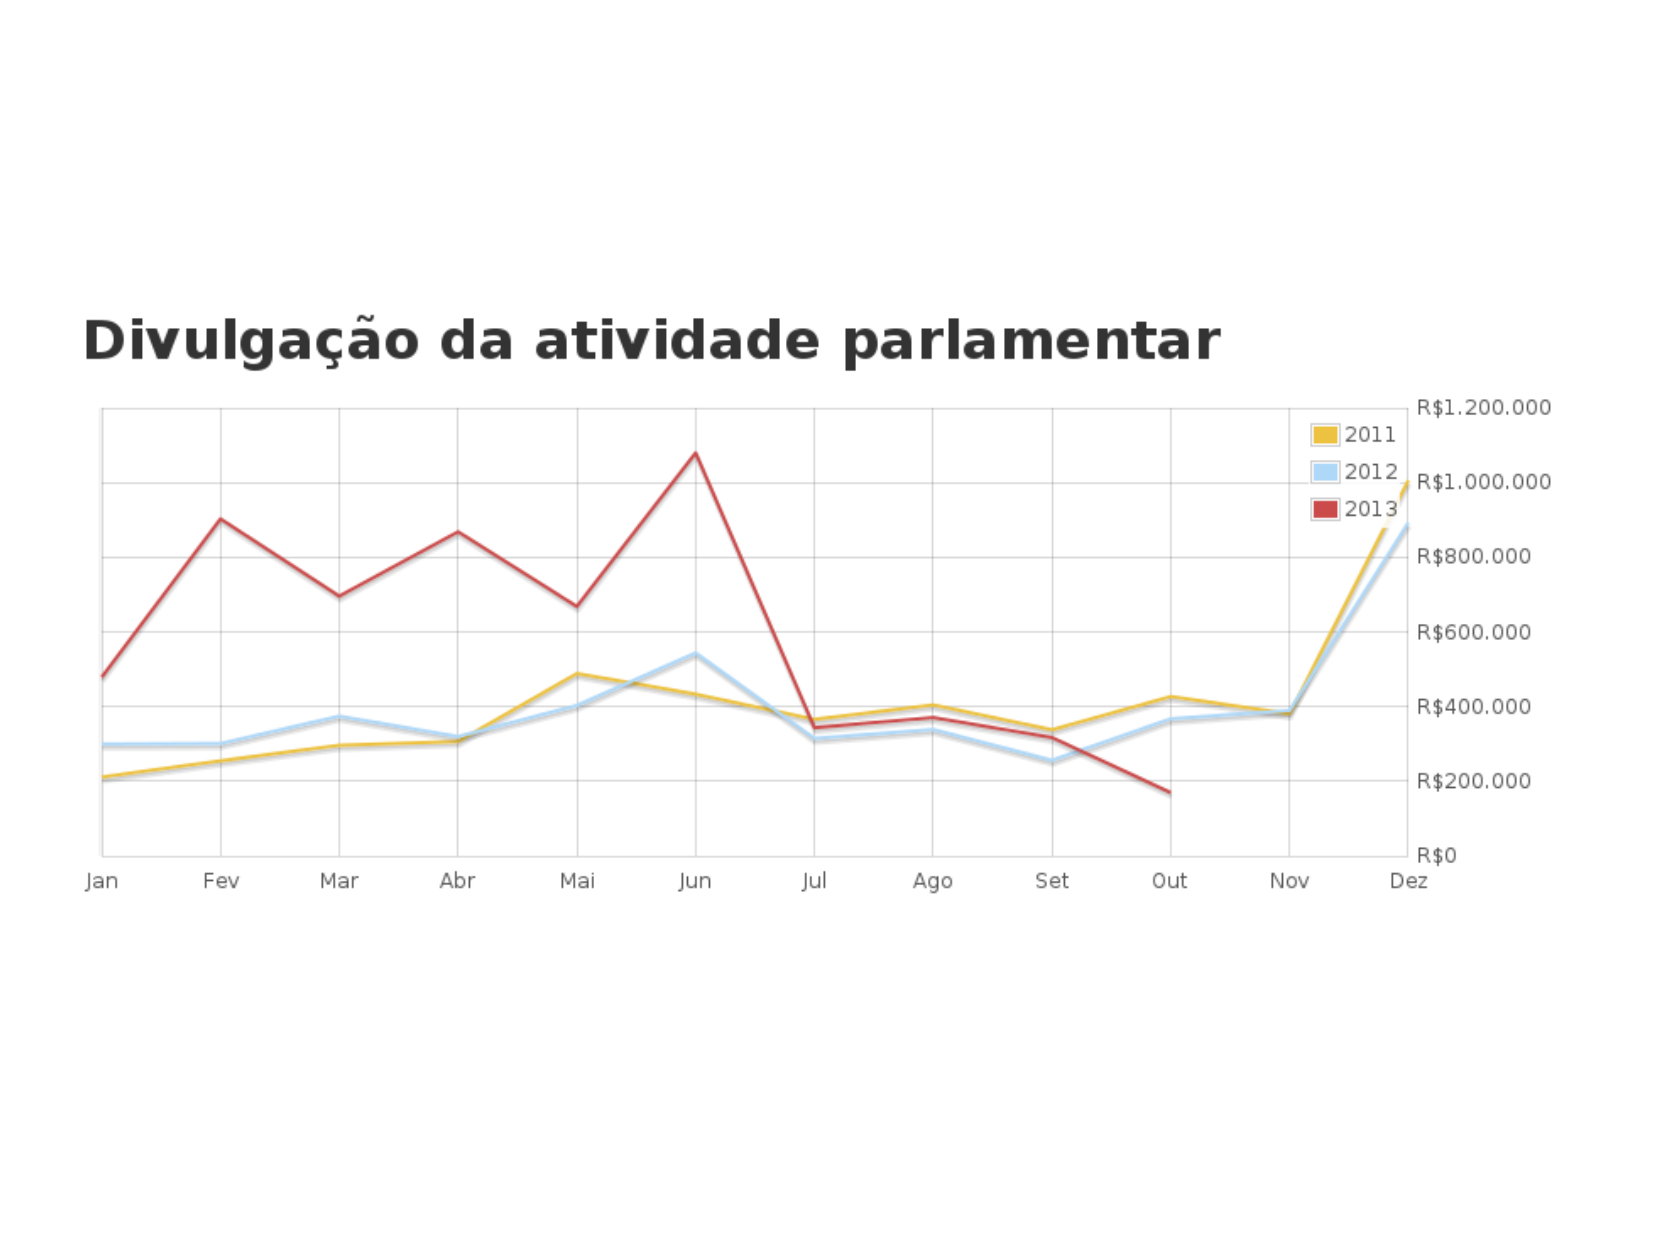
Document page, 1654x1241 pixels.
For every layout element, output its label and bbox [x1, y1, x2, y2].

picture [70, 295, 1571, 907]
